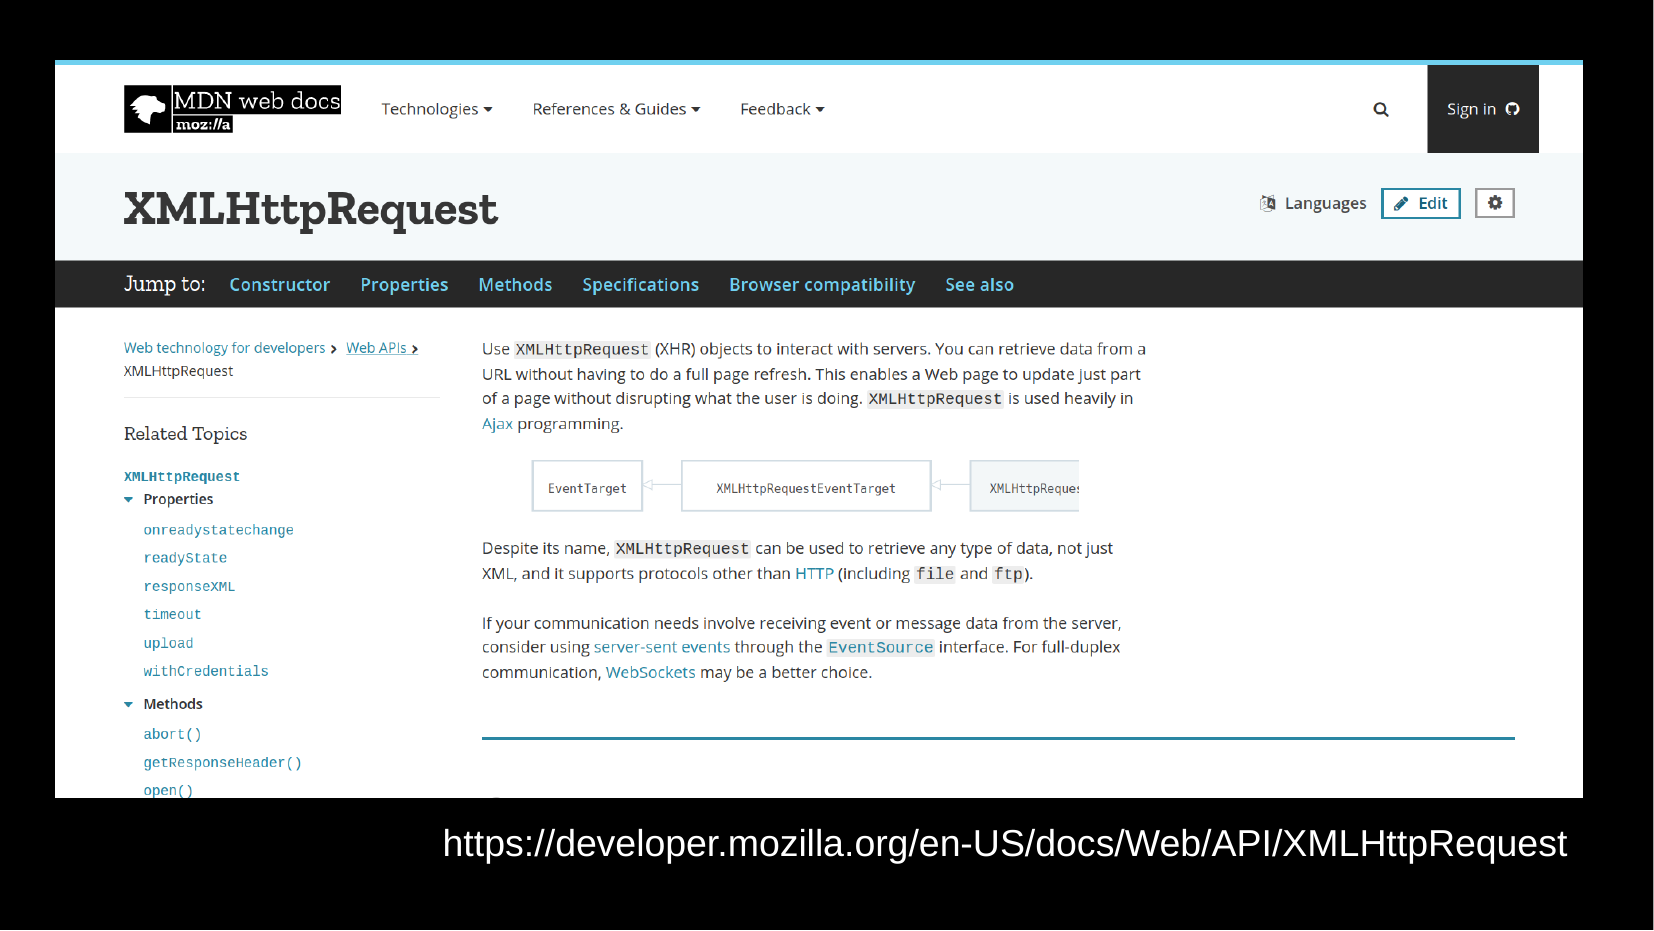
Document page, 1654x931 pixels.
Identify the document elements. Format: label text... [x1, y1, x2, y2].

picture [55, 60, 1583, 798]
text_box https://developer.mozilla.org/en-US/docs/Web/API/XMLHttpRequest [59, 814, 1583, 872]
